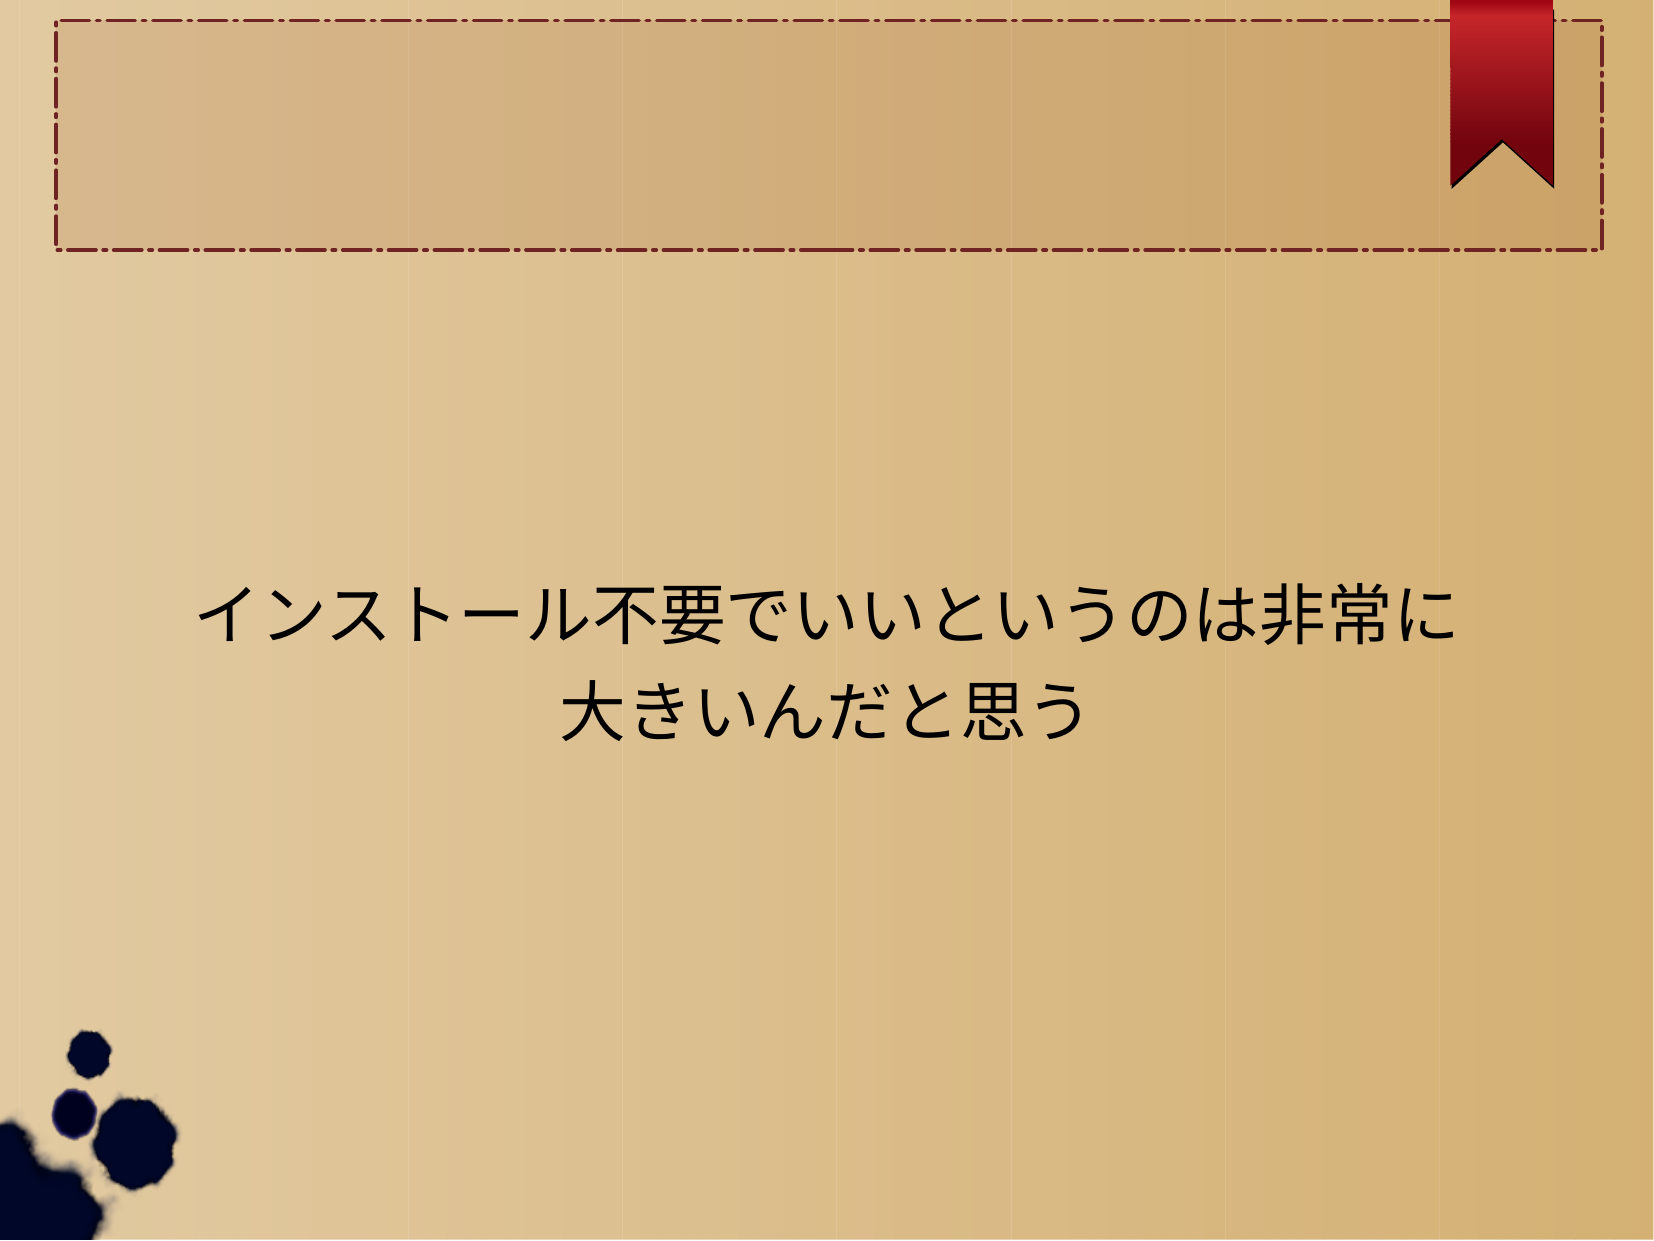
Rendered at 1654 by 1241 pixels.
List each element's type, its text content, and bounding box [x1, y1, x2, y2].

subtitle インストール不要でいいというのは非常に 大きいんだと思う [82, 299, 1571, 1019]
